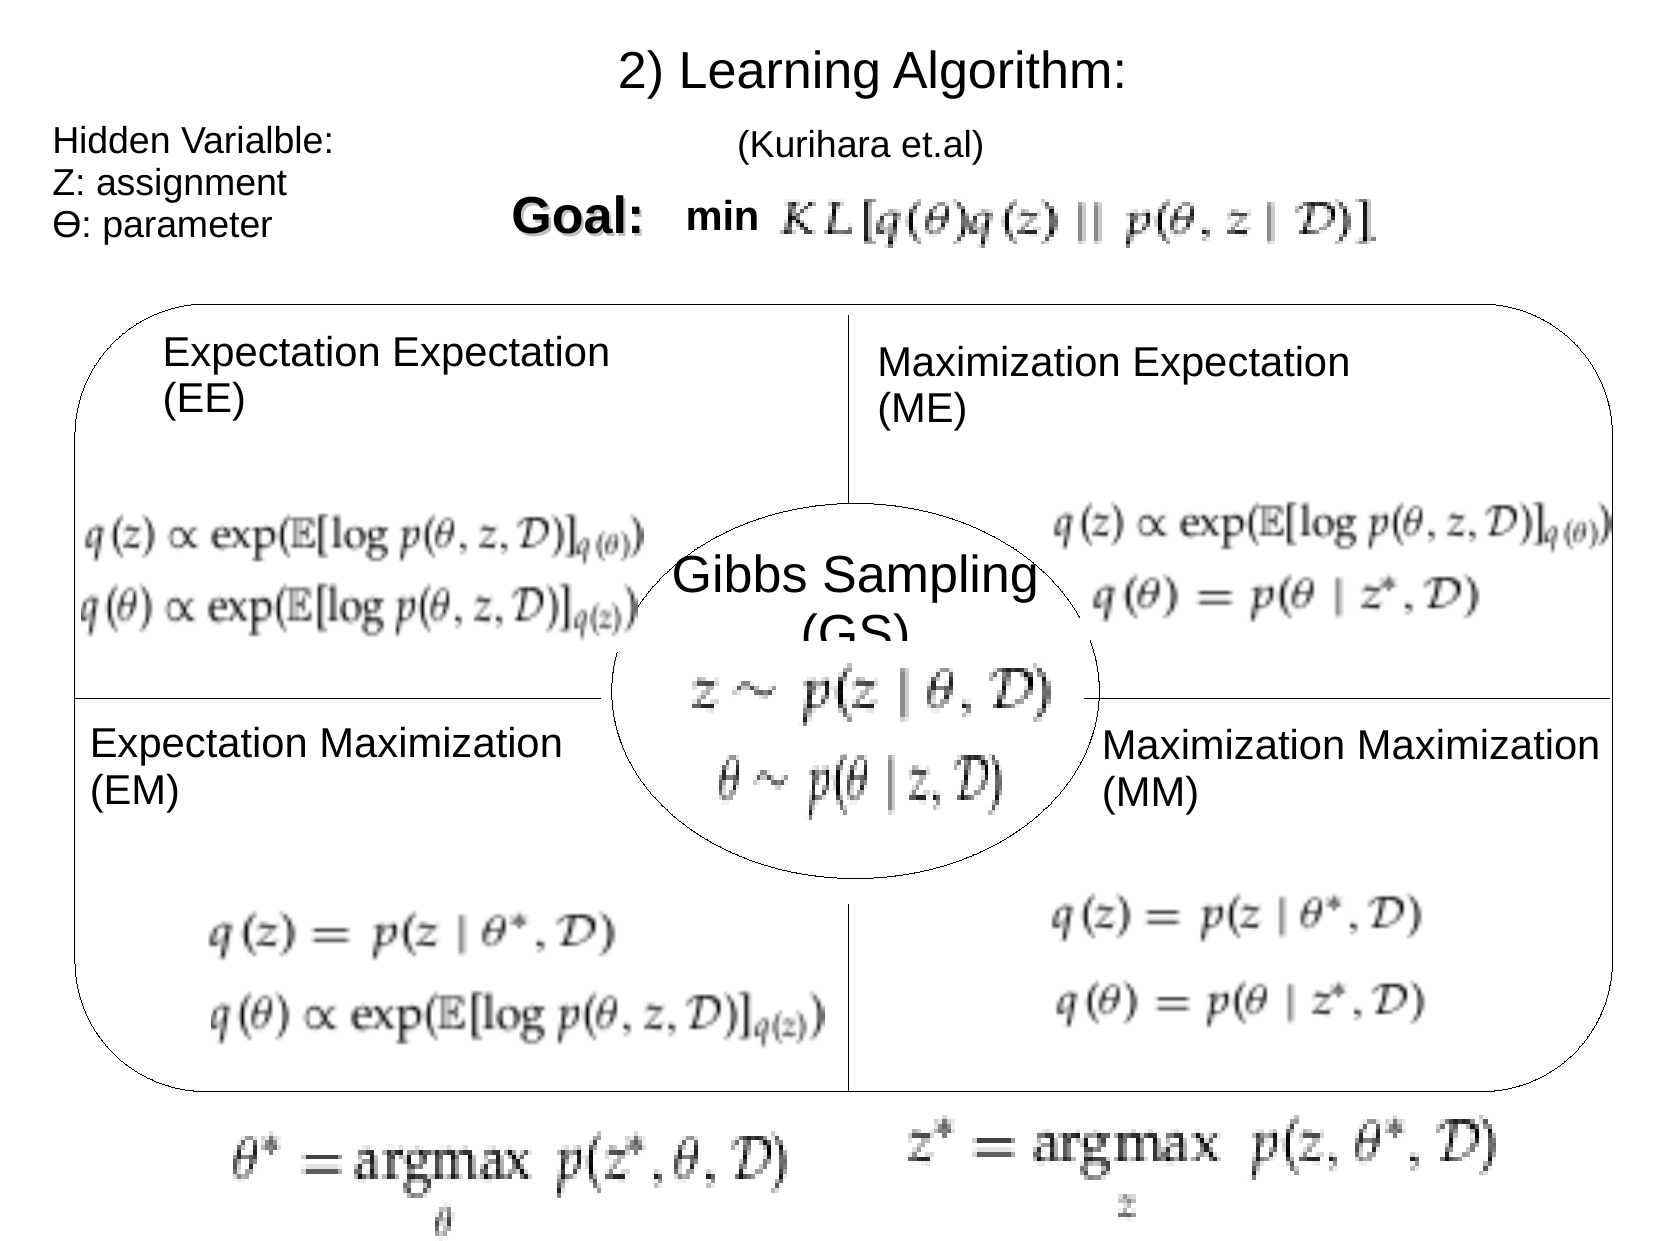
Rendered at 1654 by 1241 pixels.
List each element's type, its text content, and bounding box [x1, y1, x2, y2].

picture [225, 1098, 792, 1241]
text_box Hidden Varialble: Z: assignment Ө: parameter [37, 112, 376, 267]
picture [732, 175, 1376, 255]
text_box (Kurihara et.al) [722, 116, 1023, 178]
picture [81, 570, 638, 652]
picture [1044, 965, 1436, 1045]
text_box Expectation Expectation (EE) [147, 320, 861, 492]
text_box Expectation Maximization (EM) [75, 712, 788, 884]
picture [1050, 884, 1426, 960]
text_box Maximization Maximization (MM) [1087, 714, 1654, 886]
text_box min [722, 185, 784, 255]
picture [900, 1091, 1501, 1241]
text_box 2) Learning Algorithm: [603, 33, 1313, 114]
picture [684, 641, 1051, 830]
picture [1046, 483, 1612, 557]
text_box Maximization Expectation (ME) [862, 331, 1576, 451]
text_box Goal: [496, 179, 722, 262]
text_box [74, 304, 1613, 1092]
picture [77, 495, 644, 569]
picture [207, 902, 826, 1060]
text_box Gibbs Sampling (GS) [611, 503, 1100, 879]
picture [1080, 558, 1491, 640]
